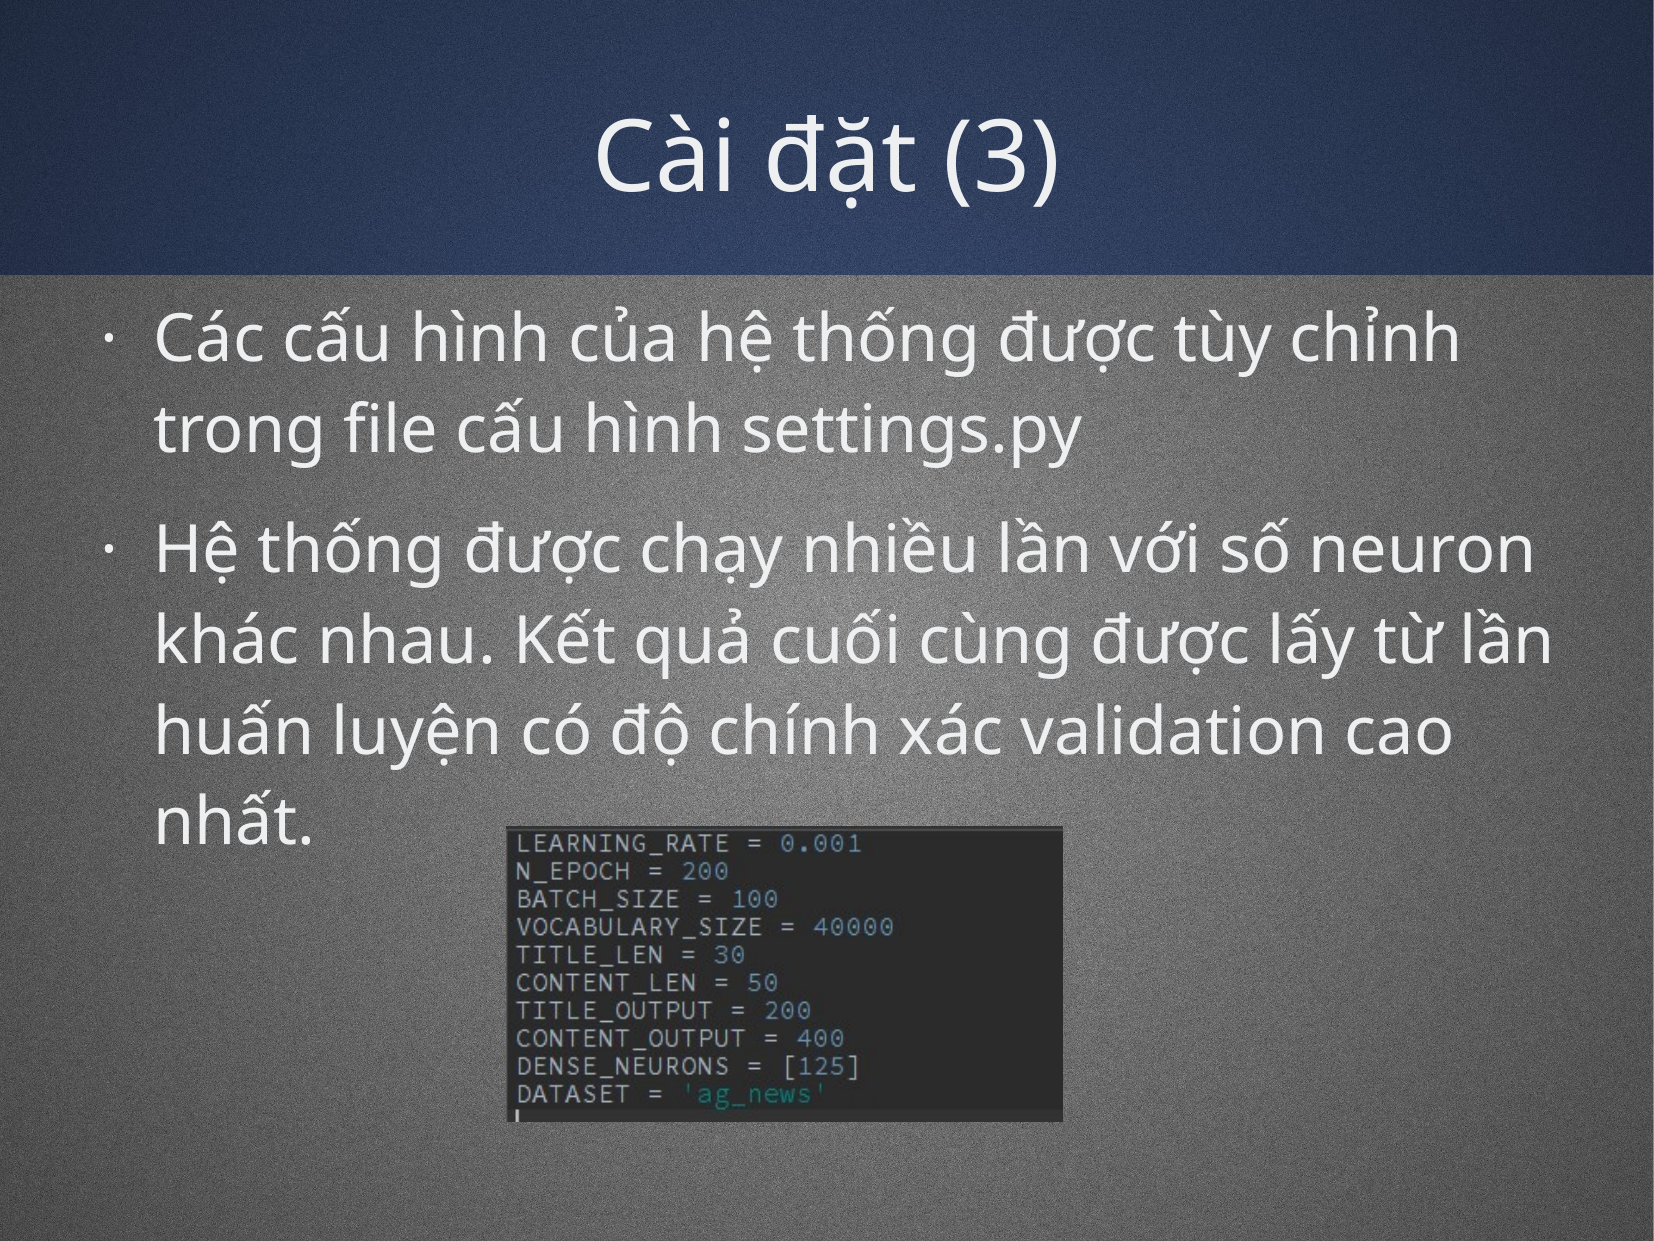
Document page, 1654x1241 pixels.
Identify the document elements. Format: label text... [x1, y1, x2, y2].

title Cài đặt (3) [82, 49, 1571, 257]
picture [0, 0, 1654, 1241]
list Các cấu hình của hệ thống được tùy chỉnh trong file cấu hình settings.py Hệ thống được chạy nhiều lần với số neuron khác nhau. Kết quả cuối cùng được lấy từ lần huấn luyện có độ chính xác validation cao nhất. [82, 290, 1571, 1010]
